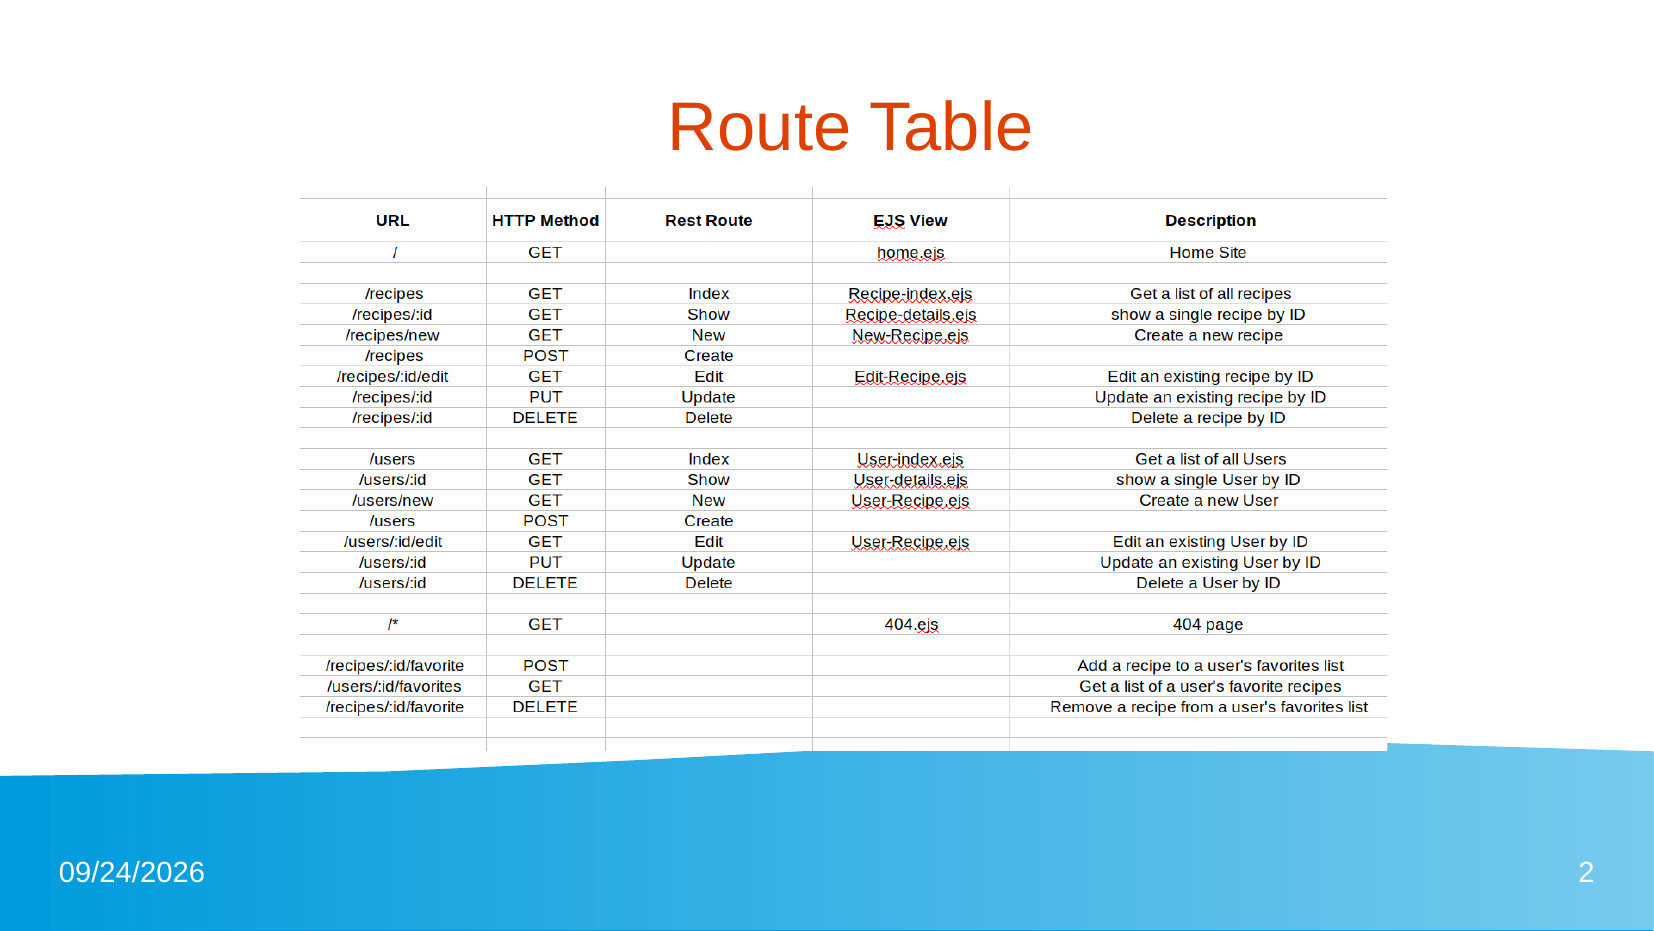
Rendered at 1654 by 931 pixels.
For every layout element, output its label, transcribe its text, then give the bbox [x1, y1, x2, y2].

picture [300, 187, 1388, 751]
title Route Table [112, 37, 1589, 215]
